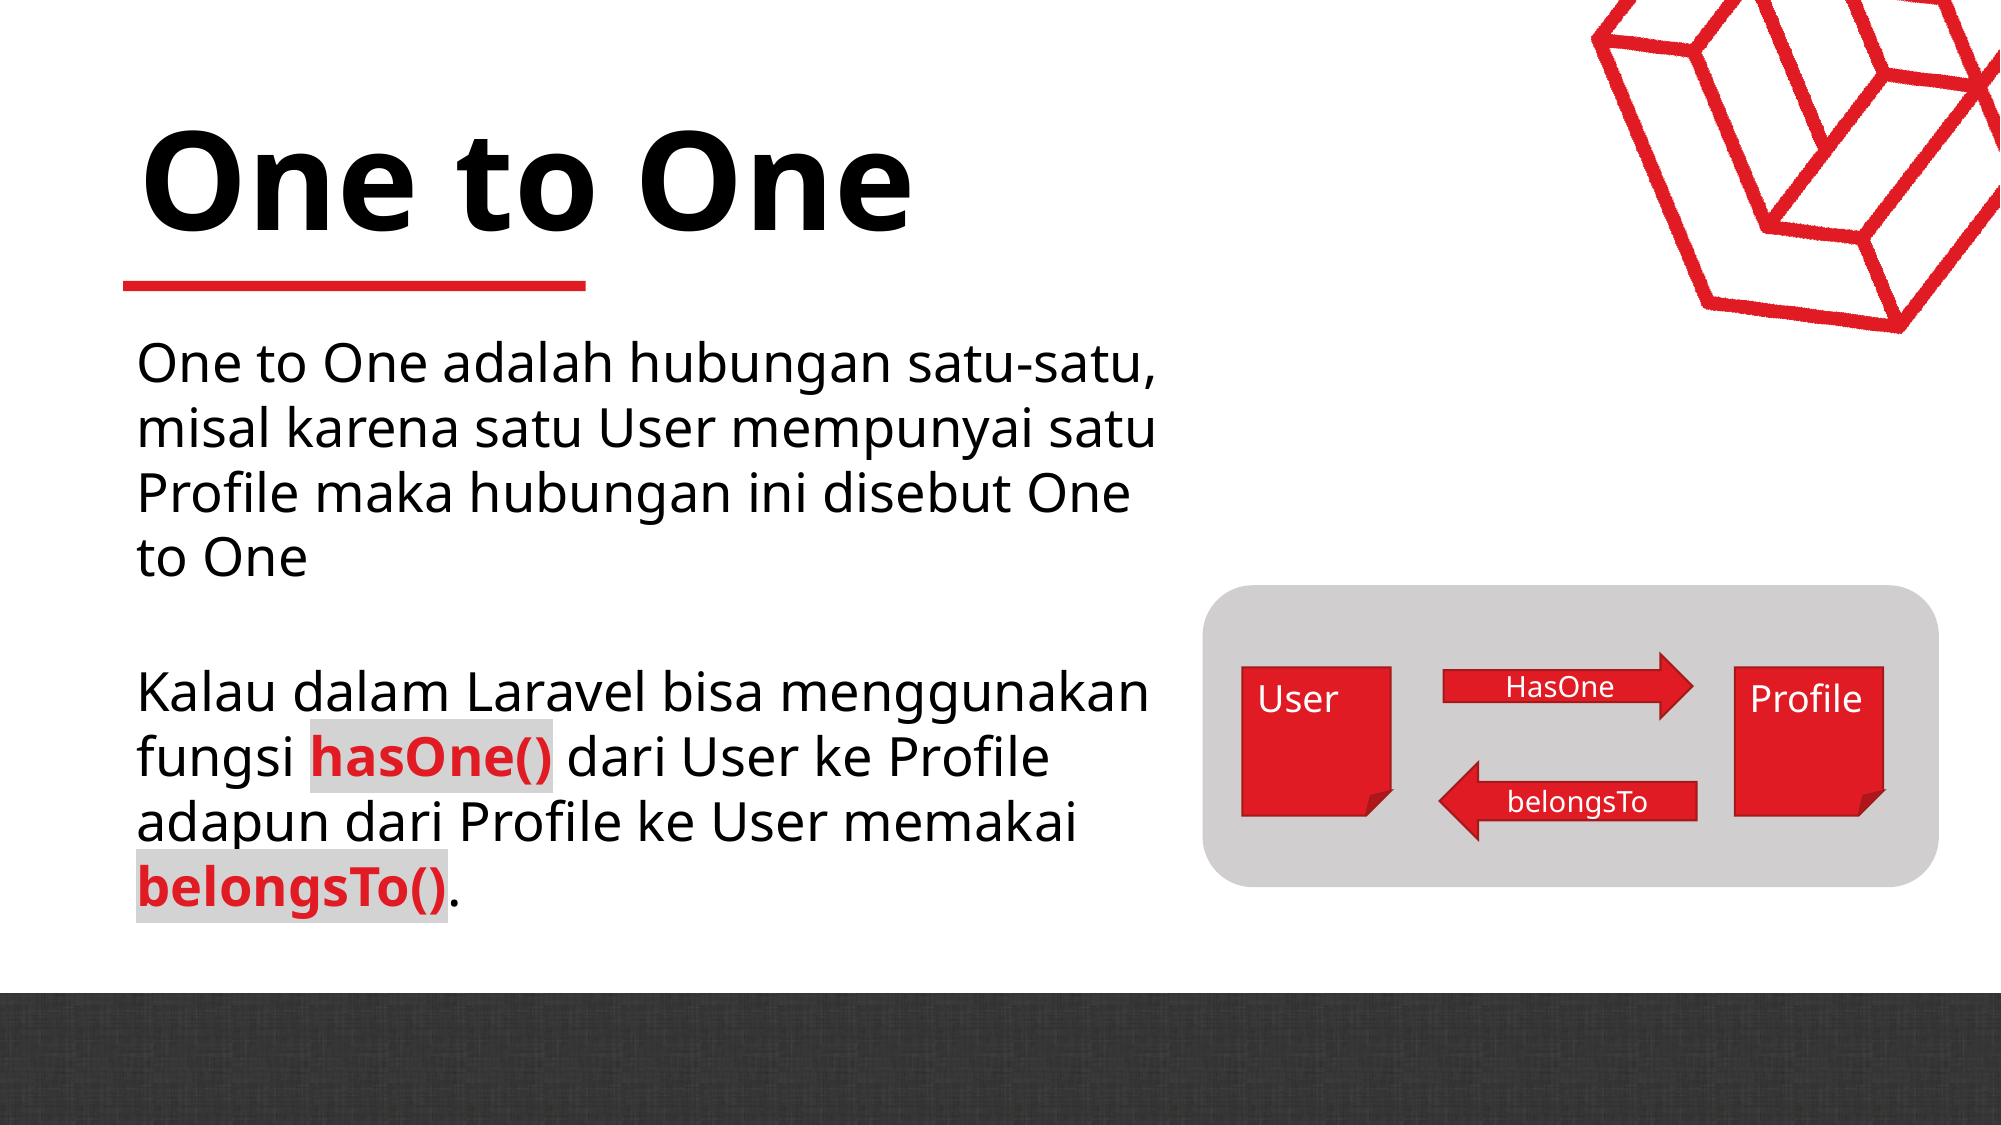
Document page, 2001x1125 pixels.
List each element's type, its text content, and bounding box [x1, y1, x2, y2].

text_box Profile [1734, 667, 1884, 816]
text_box One to One [123, 85, 1088, 266]
text_box [1202, 585, 1939, 888]
text_box User [1242, 667, 1391, 816]
text_box HasOne [1443, 654, 1693, 719]
text_box [0, 993, 2000, 1125]
text_box belongsTo [1439, 762, 1697, 840]
text_box One to One adalah hubungan satu-satu, misal karena satu User mempunyai satu Profile maka hubungan ini disebut One to One Kalau dalam Laravel bisa menggunakan fungsi hasOne() dari User ke Profile adapun dari Profile ke User memakai belongsTo(). [121, 320, 1185, 926]
text_box [123, 280, 586, 292]
picture [1567, 0, 2000, 402]
